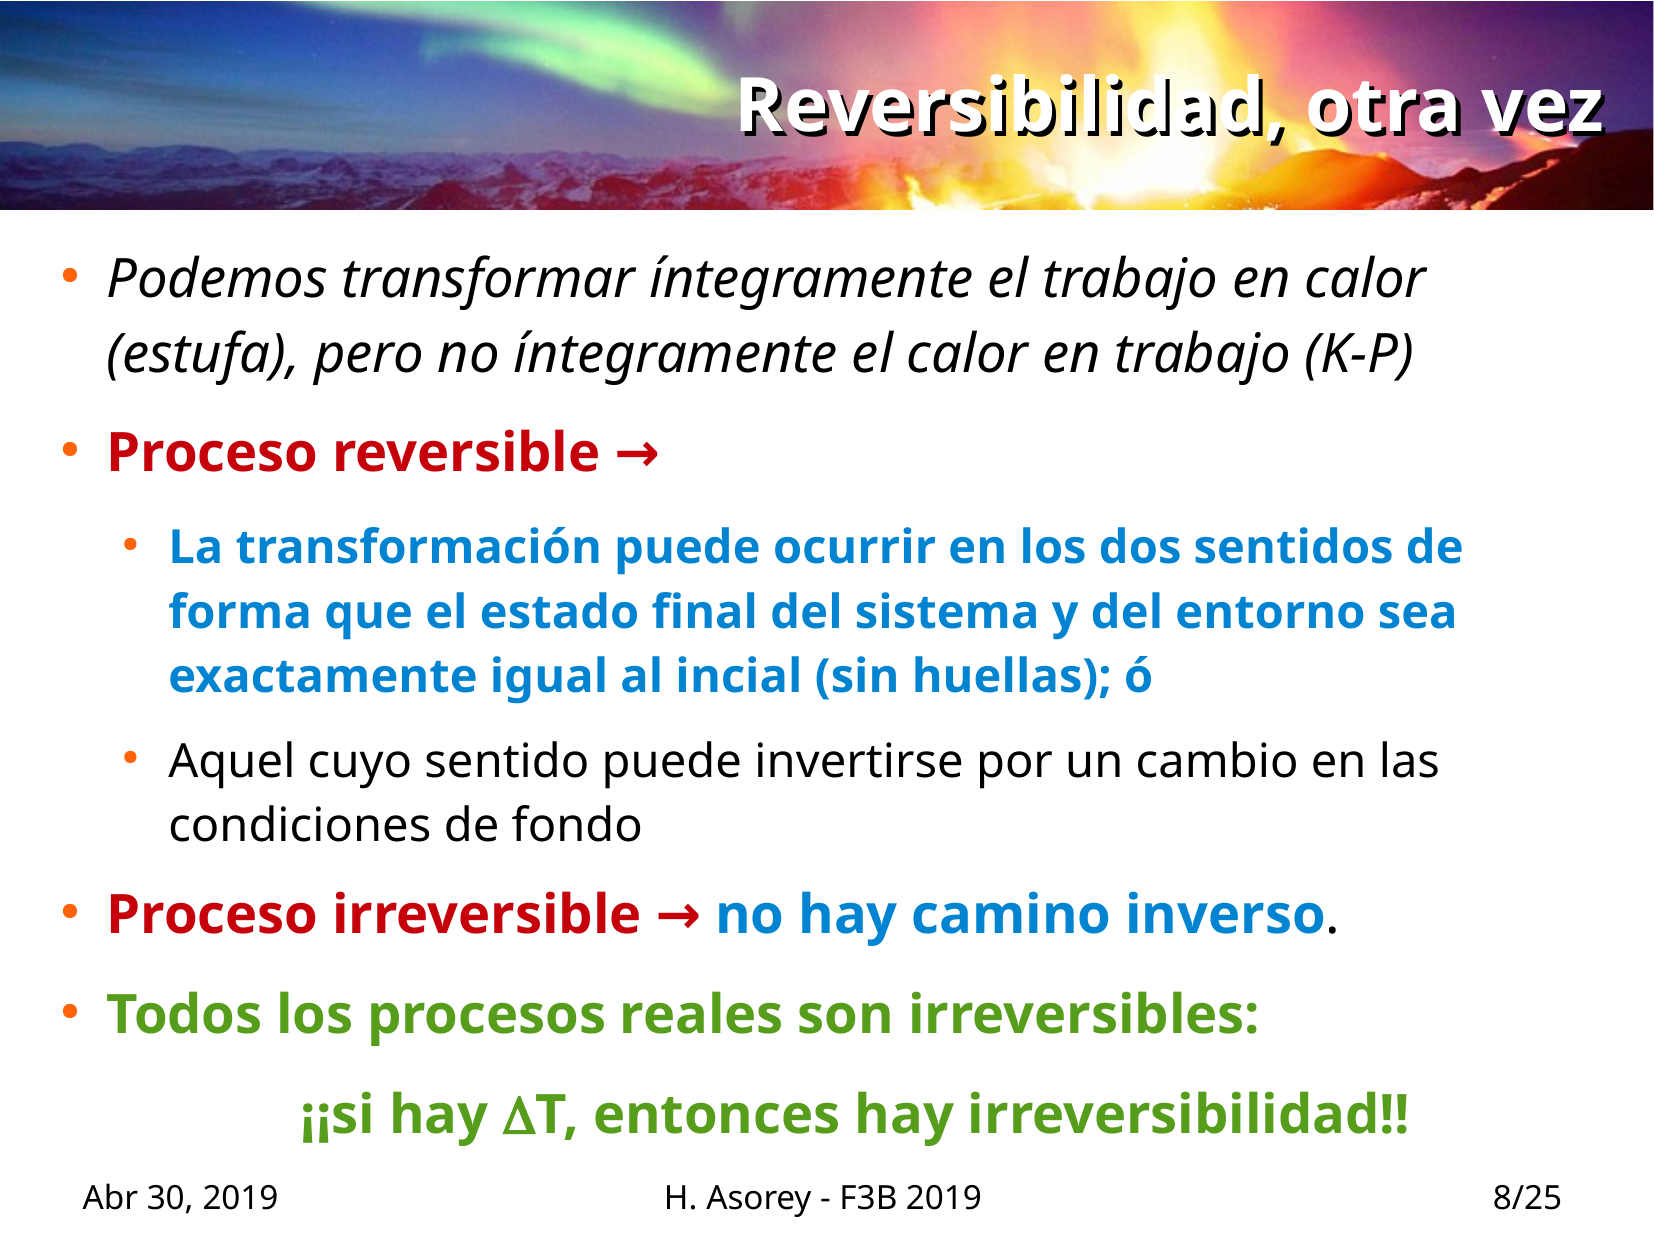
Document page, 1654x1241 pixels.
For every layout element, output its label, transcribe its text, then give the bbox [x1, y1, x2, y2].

picture [0, 1, 1654, 210]
list Podemos transformar íntegramente el trabajo en calor (estufa), pero no íntegramente el calor en trabajo (K-P) Proceso reversible → La transformación puede ocurrir en los dos sentidos de forma que el estado final del sistema y del entorno sea exactamente igual al incial (sin huellas); ó Aquel cuyo sentido puede invertirse por un cambio en las condiciones de fondo Proceso irreversible → no hay camino inverso. Todos los procesos reales son irreversibles: ¡¡si hay DT, entonces hay irreversibilidad!! [45, 240, 1606, 1156]
title Reversibilidad, otra vez [45, 15, 1606, 191]
